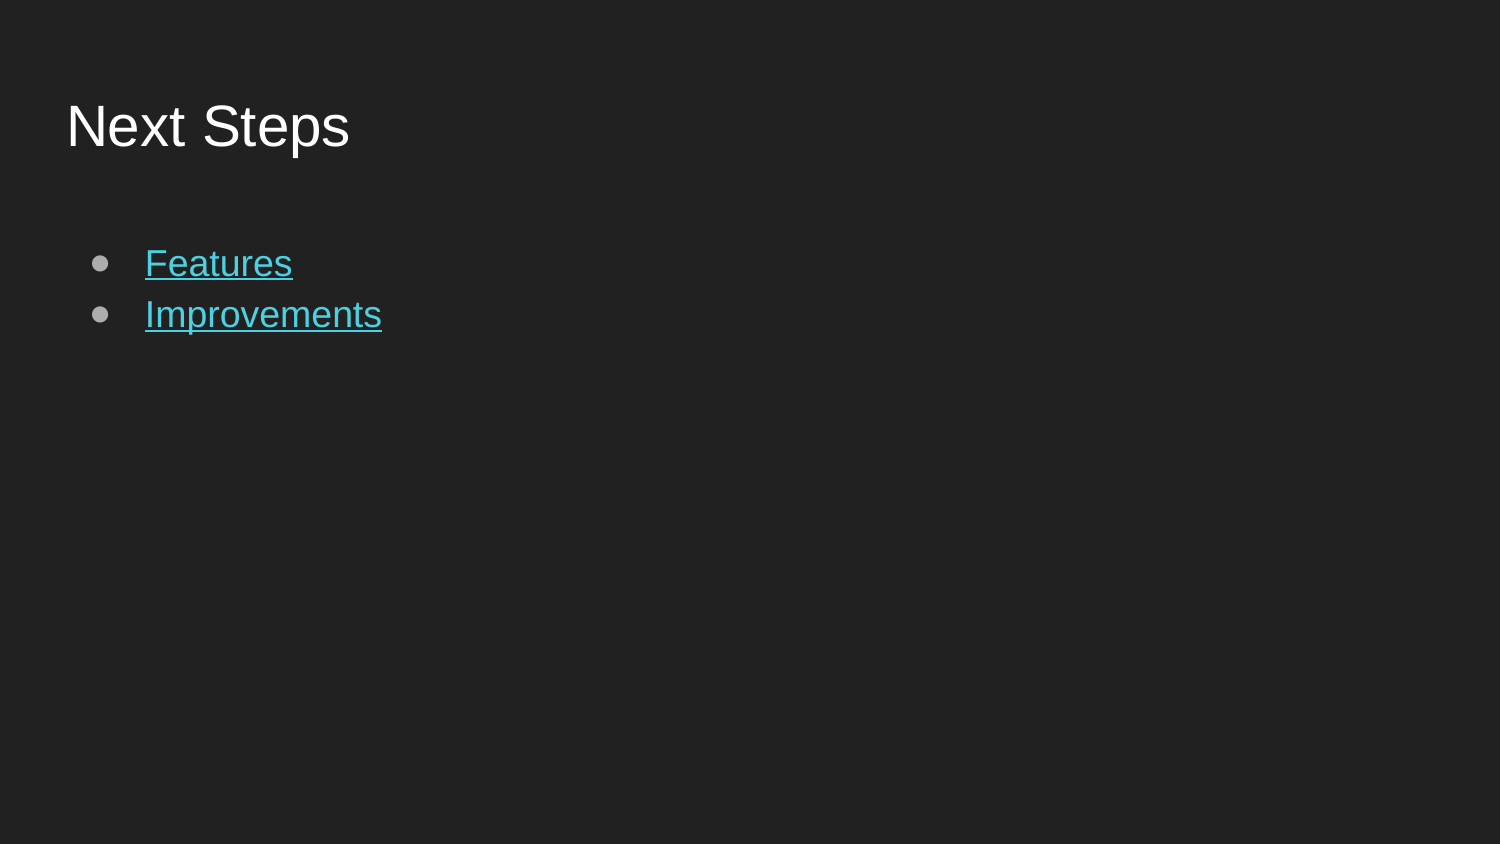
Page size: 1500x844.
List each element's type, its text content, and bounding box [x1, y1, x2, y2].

title Next Steps [51, 72, 1449, 167]
list Features Improvements [55, 171, 1453, 733]
